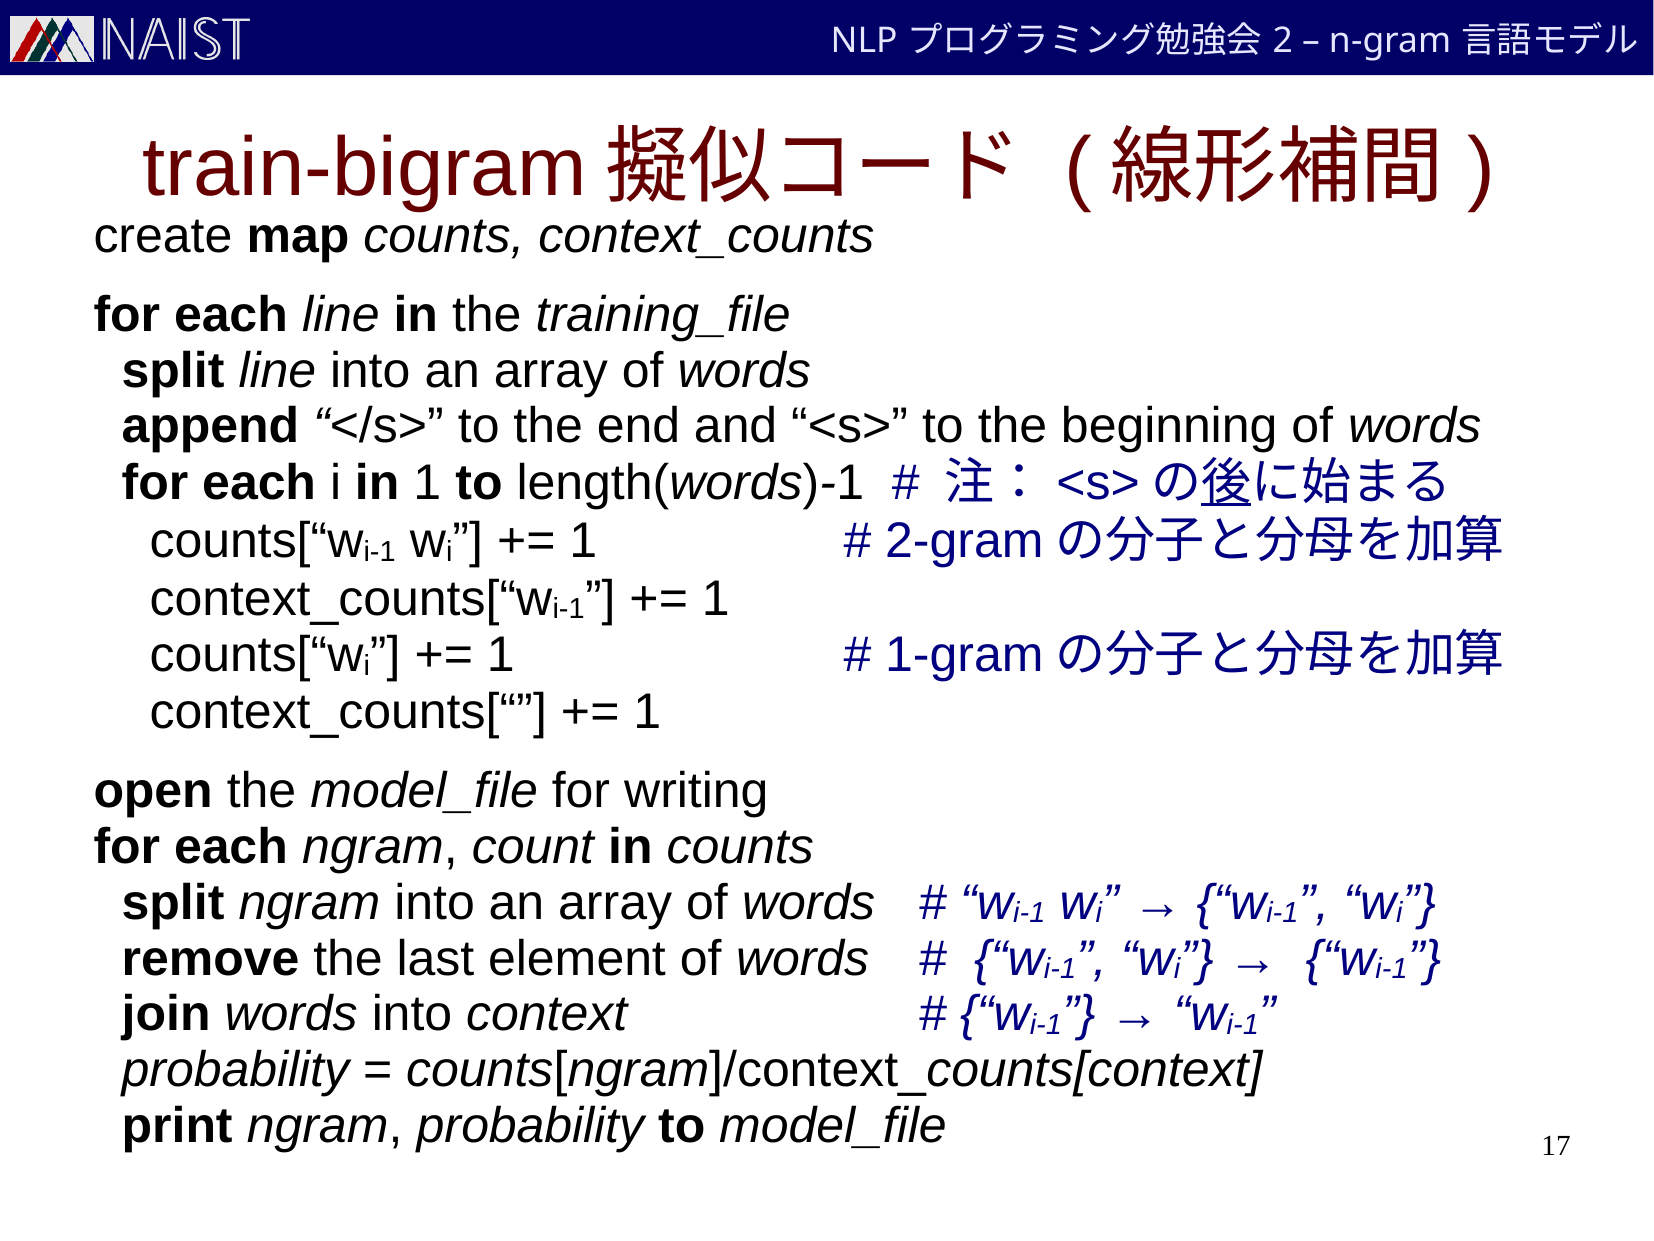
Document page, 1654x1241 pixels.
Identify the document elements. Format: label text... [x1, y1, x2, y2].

picture [102, 17, 251, 60]
picture [10, 16, 94, 62]
text_box create map counts, context_counts for each line in the training_file split line into an array of words append “</s>” to the end and “<s>” to the beginning of words for each i in 1 to length(words)-1 # 注：<s>の後に始まる counts[“wi-1 wi”] += 1 # 2-gramの分子と分母を加算 context_counts[“wi-1”] += 1 counts[“wi”] += 1 # 1-gramの分子と分母を加算 context_counts[“”] += 1 open the model_file for writing for each ngram, count in counts split ngram into an array of words # “wi-1 wi” → {“wi-1”, “wi”} remove the last element of words # {“wi-1”, “wi”} → {“wi-1”} join words into context # {“wi-1”} → “wi-1” probability = counts[ngram]/context_counts[context] print ngram, probability to model_file [78, 199, 1520, 1241]
title train-bigram擬似コード (線形補間) [75, 63, 1564, 255]
